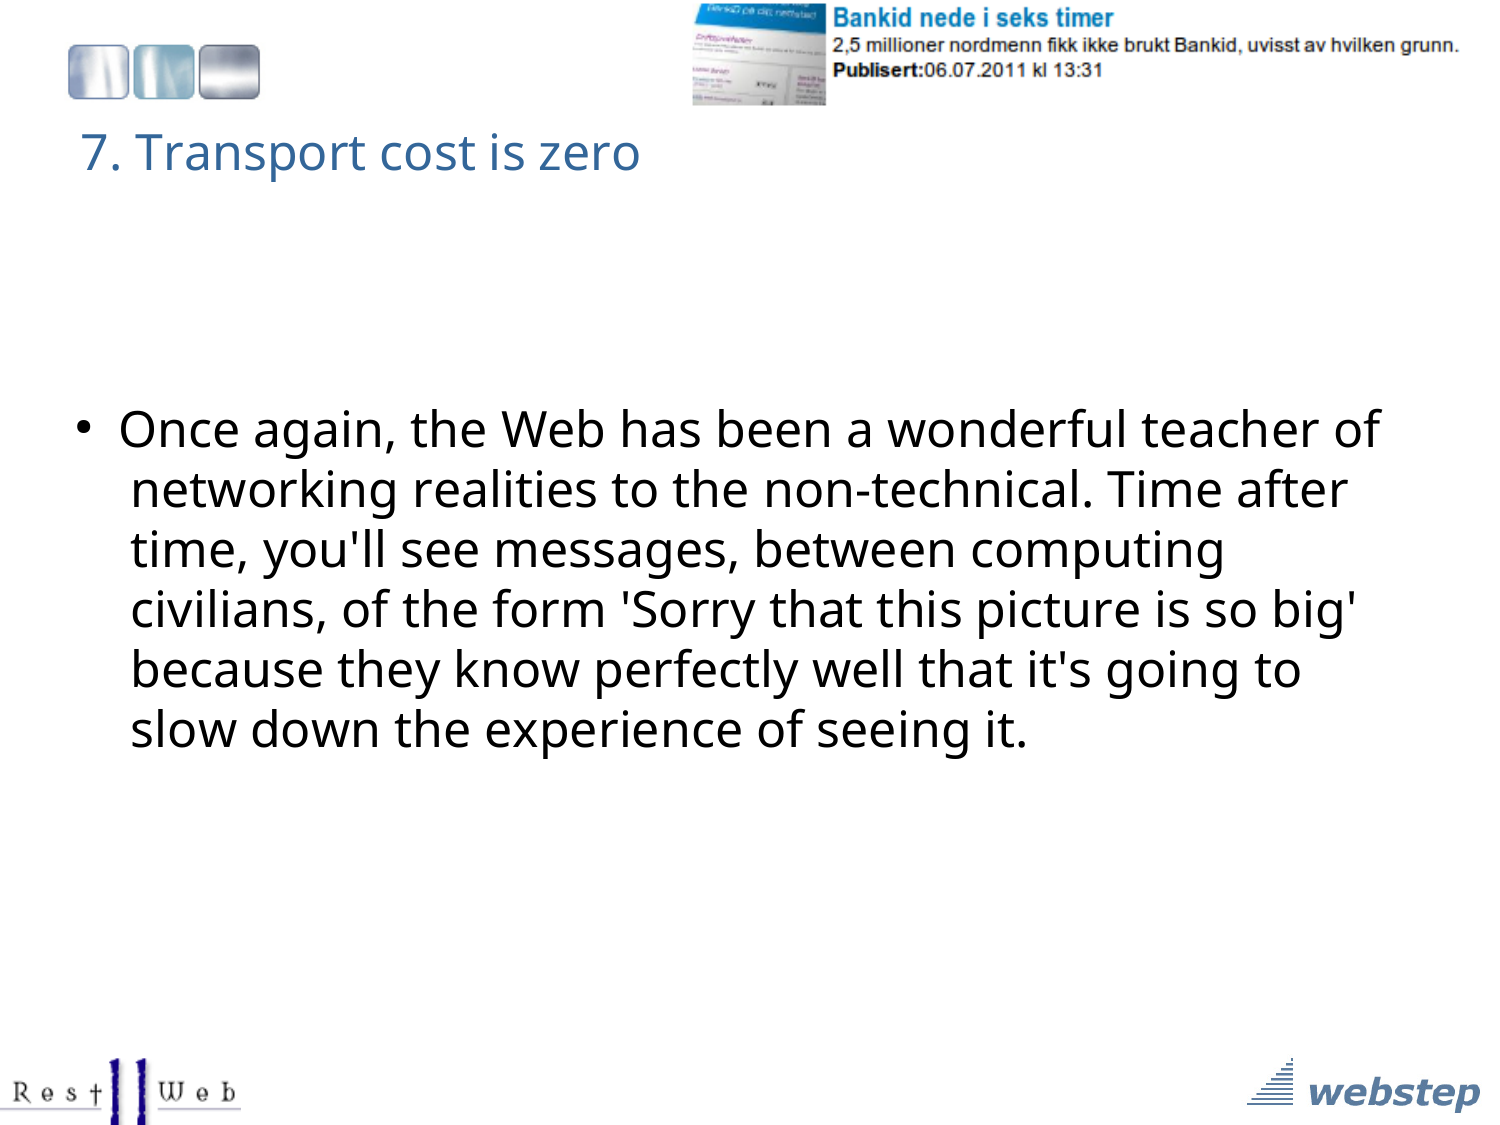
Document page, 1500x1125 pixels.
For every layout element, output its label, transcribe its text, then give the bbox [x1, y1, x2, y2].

picture [0, 1057, 241, 1125]
subtitle Once again, the Web has been a wonderful teacher of networking realities to the non-technical. Time after time, you'll see messages, between computing civilians, of the form 'Sorry that this picture is so big' because they know perfectly well that it's going to slow down the experience of seeing it. [74, 277, 1423, 1020]
picture [64, 42, 266, 104]
picture [1234, 1047, 1495, 1118]
picture [678, 0, 1500, 113]
title 7. Transport cost is zero [72, 73, 1423, 228]
